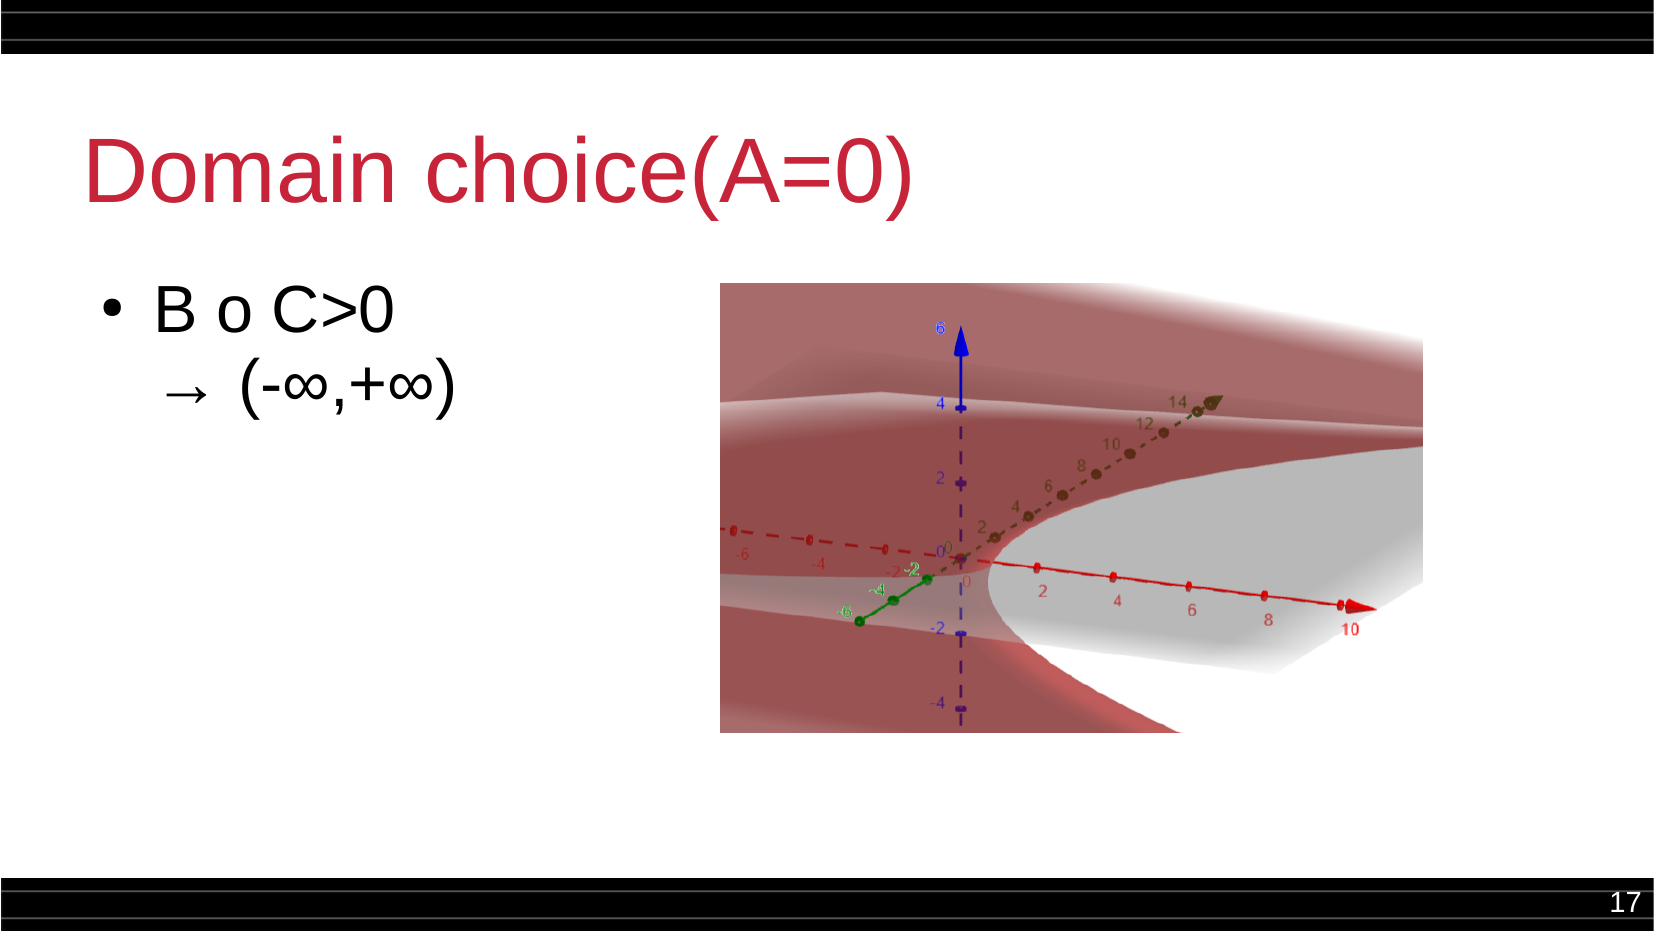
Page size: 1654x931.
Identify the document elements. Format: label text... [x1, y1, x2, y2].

picture [1, 878, 1654, 931]
title Domain choice(A=0) [82, 92, 1571, 249]
picture [720, 283, 1423, 733]
picture [1, 0, 1654, 54]
list B o C>0 → (-∞,+∞) [82, 271, 1571, 851]
